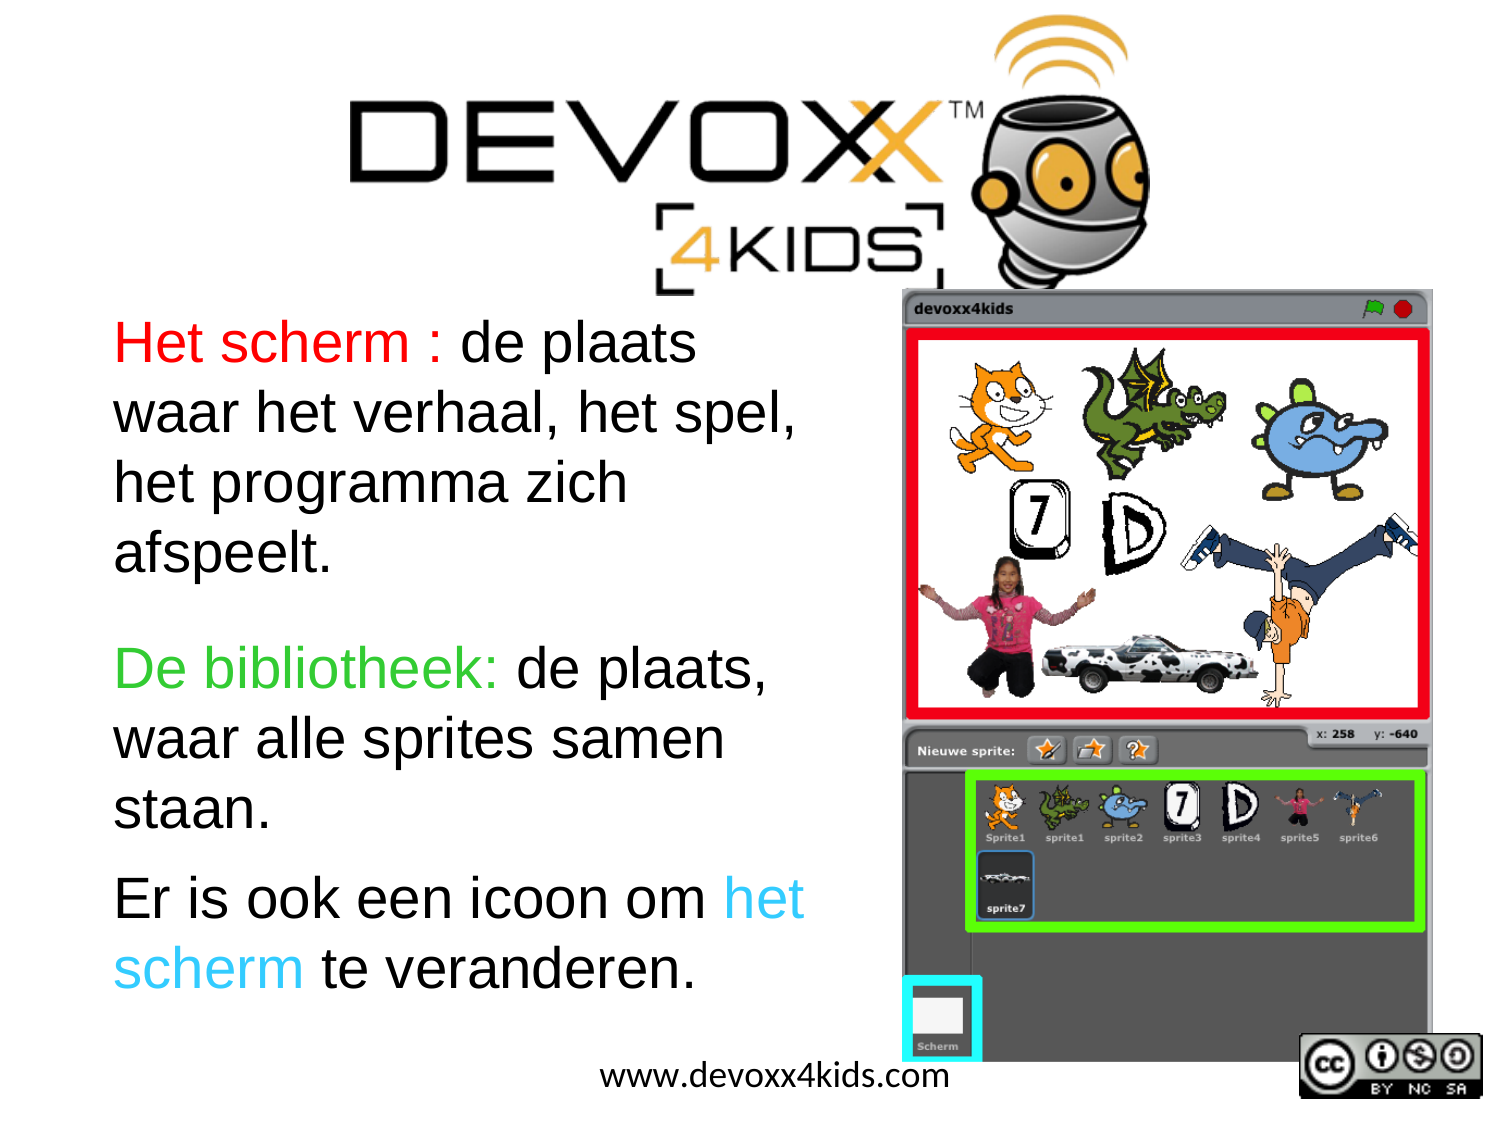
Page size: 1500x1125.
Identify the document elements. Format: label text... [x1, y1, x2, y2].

picture [350, 14, 1483, 1099]
text_box Het scherm : de plaats waar het verhaal, het spel, het programma zich afspeelt. De bibliotheek: de plaats, waar alle sprites samen staan. Er is ook een icoon om het scherm te veranderen. [98, 296, 851, 1008]
